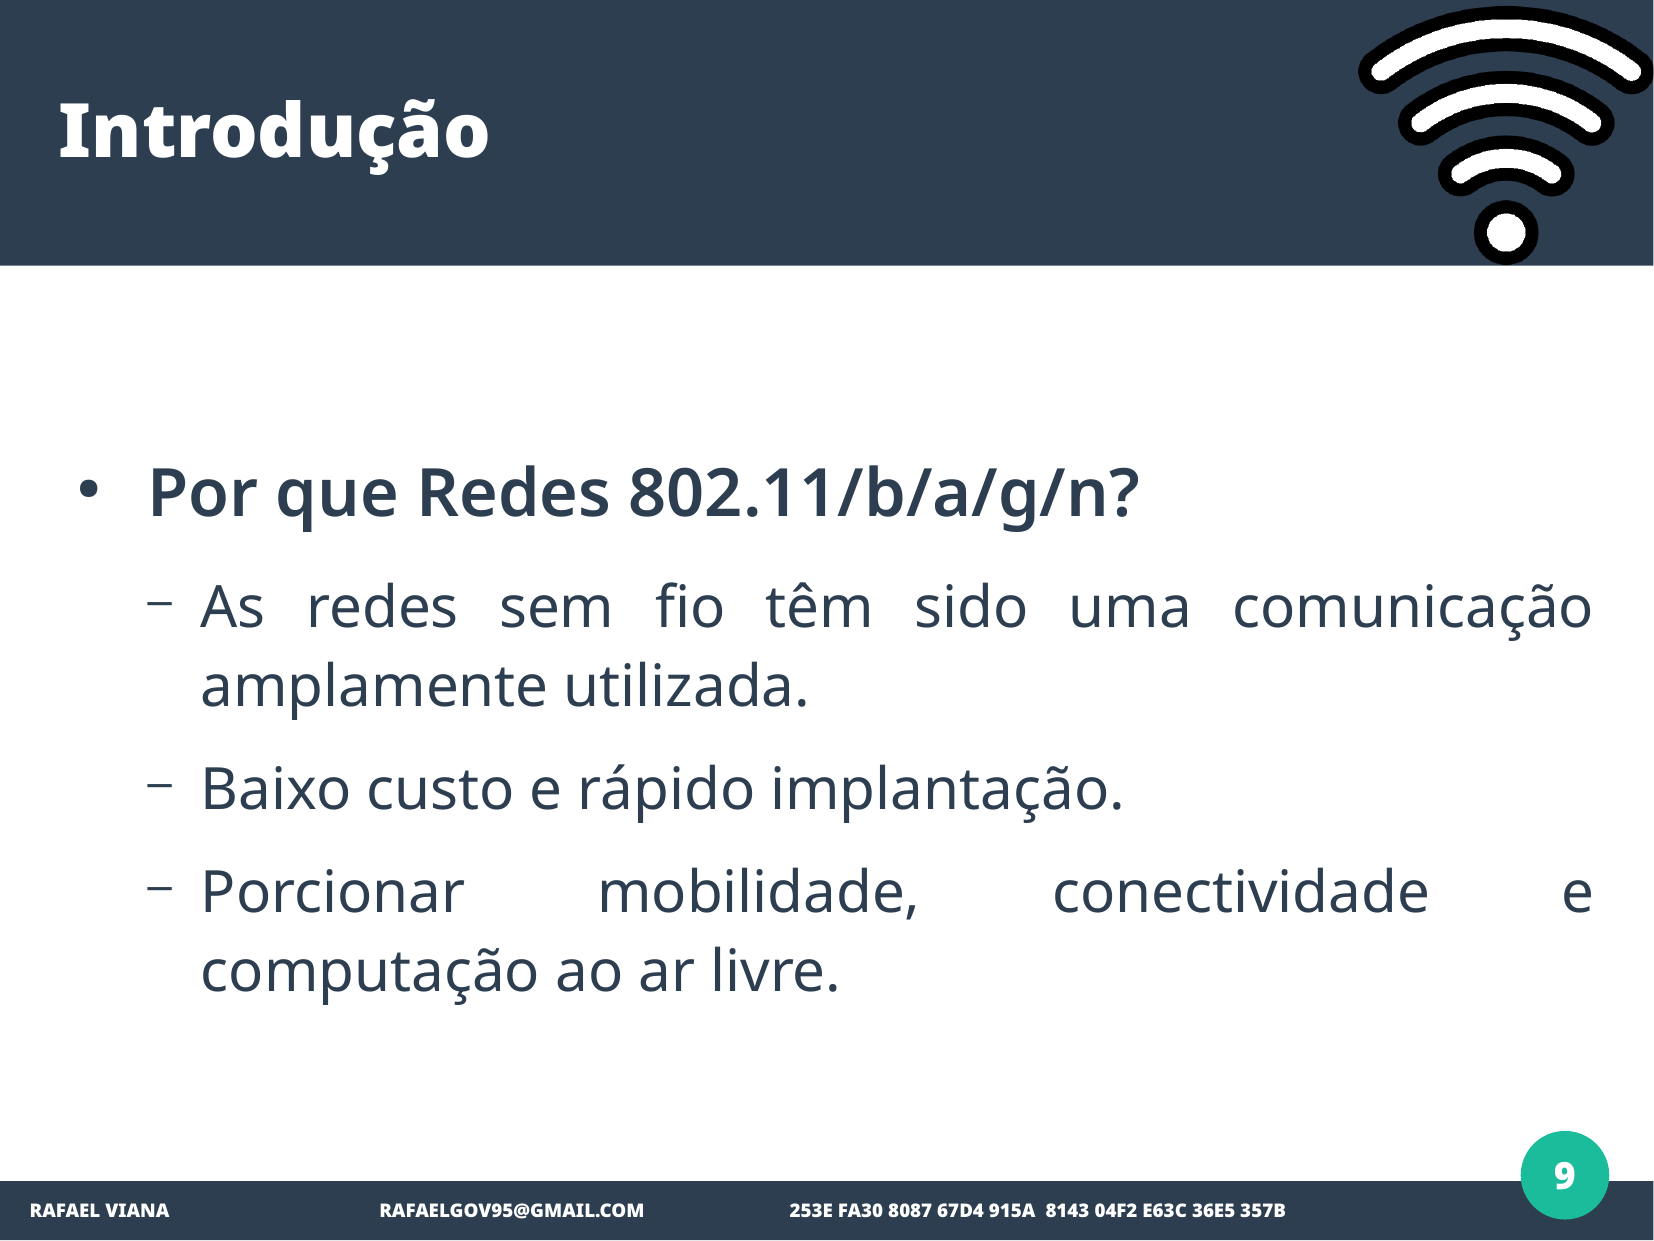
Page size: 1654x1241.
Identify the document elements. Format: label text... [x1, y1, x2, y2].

picture [1358, 0, 1654, 283]
title Introdução [59, 49, 1358, 207]
list Por que Redes 802.11/b/a/g/n? As redes sem fio têm sido uma comunicação amplamente utilizada. Baixo custo e rápido implantação. Porcionar mobilidade, conectividade e computação ao ar livre. [59, 324, 1595, 1152]
text_box RAFAEL VIANA RAFAELGOV95@GMAIL.COM 253E FA30 8087 67D4 915A 8143 04F2 E63C 36E5 357B [29, 1181, 1654, 1241]
